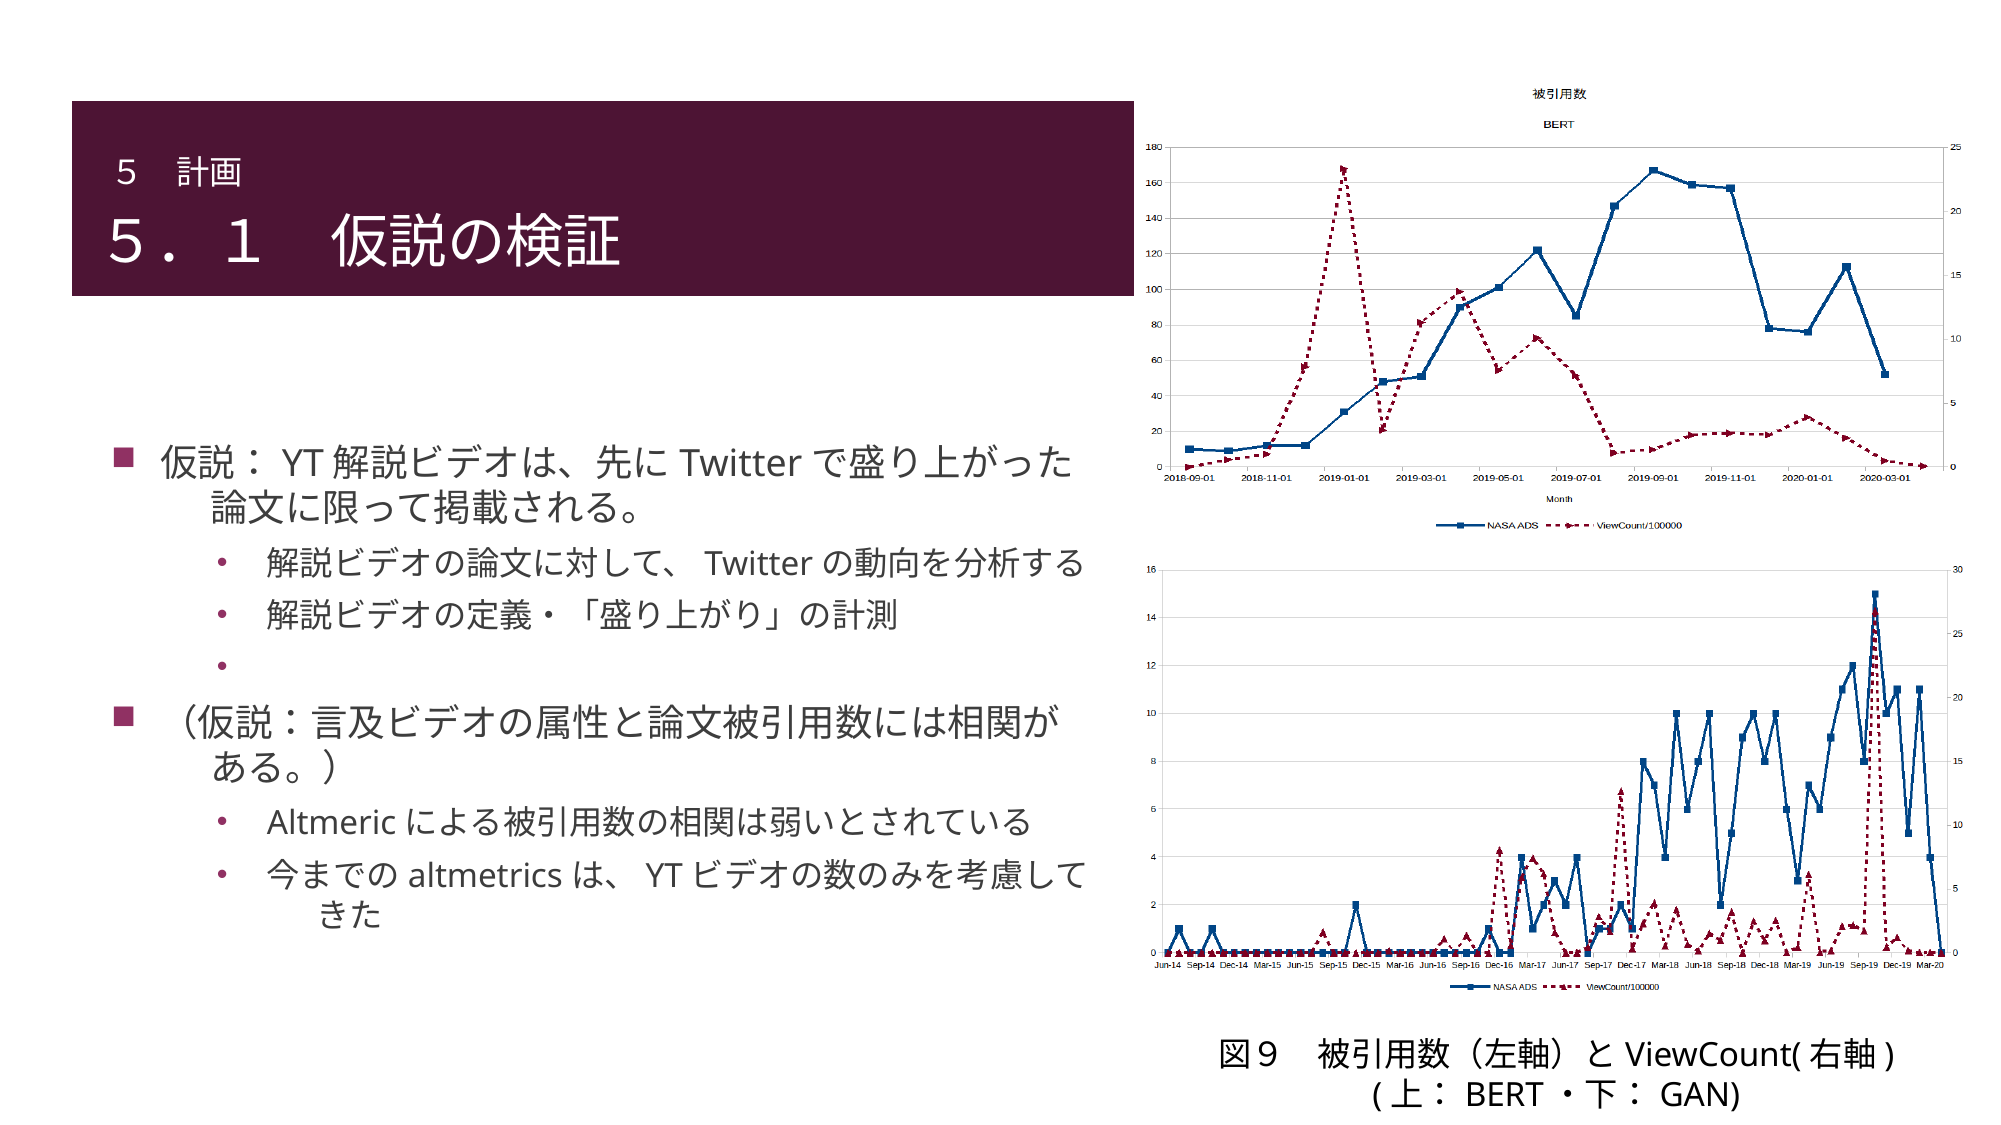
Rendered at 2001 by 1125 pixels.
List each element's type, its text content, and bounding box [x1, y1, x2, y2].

list 仮説：YT解説ビデオは、先にTwitterで盛り上がった論文に限って掲載される。 解説ビデオの論文に対して、Twitterの動向を分析する 解説ビデオの定義・「盛り上がり」の計測 （仮説：言及ビデオの属性と論文被引用数には相関がある。） Altmericによる被引用数の相関は弱いとされている 今までのaltmetricsは、YTビデオの数のみを考慮してきた [95, 310, 1105, 1063]
picture [1134, 68, 1984, 537]
text_box 図９ 被引用数（左軸）とViewCount(右軸) (上：BERT・下：GAN) [1071, 1025, 2000, 1122]
picture [1129, 555, 1979, 1000]
text_box ５ 計画 [95, 114, 1134, 199]
title ５．１ 仮説の検証 [82, 115, 1134, 282]
